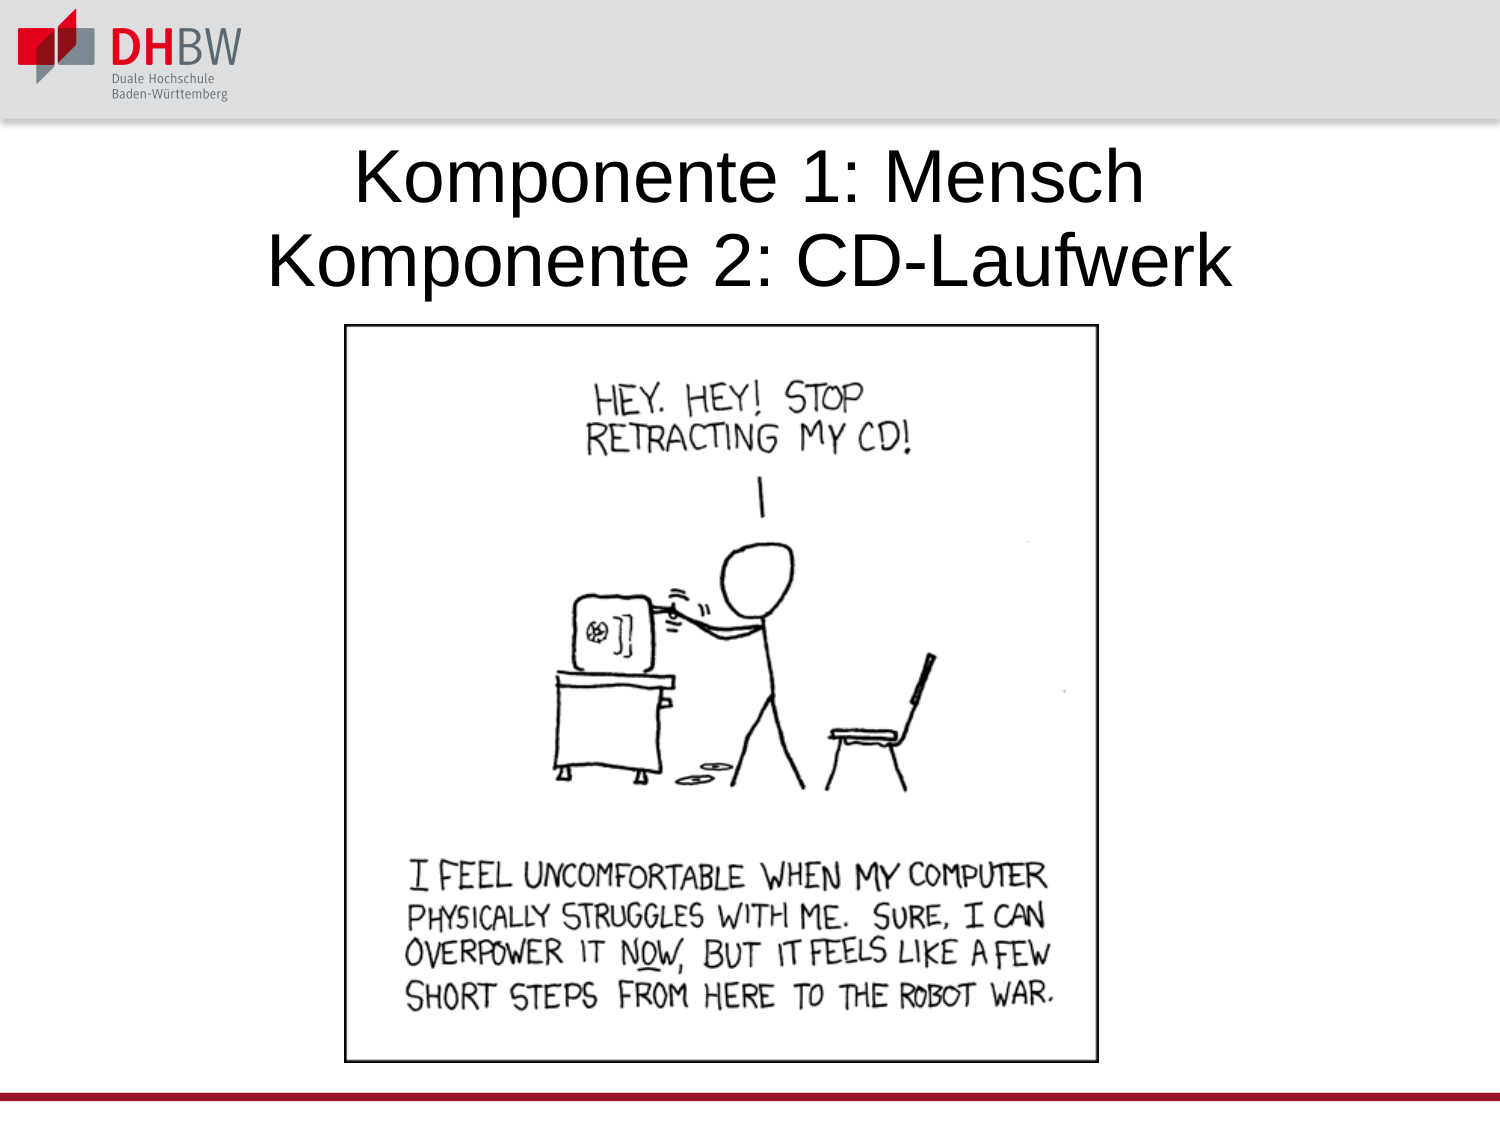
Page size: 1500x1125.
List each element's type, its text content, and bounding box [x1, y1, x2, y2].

picture [0, 303, 1500, 1121]
title Komponente 1: Mensch Komponente 2: CD-Laufwerk [0, 134, 1500, 303]
picture [0, 0, 1500, 134]
